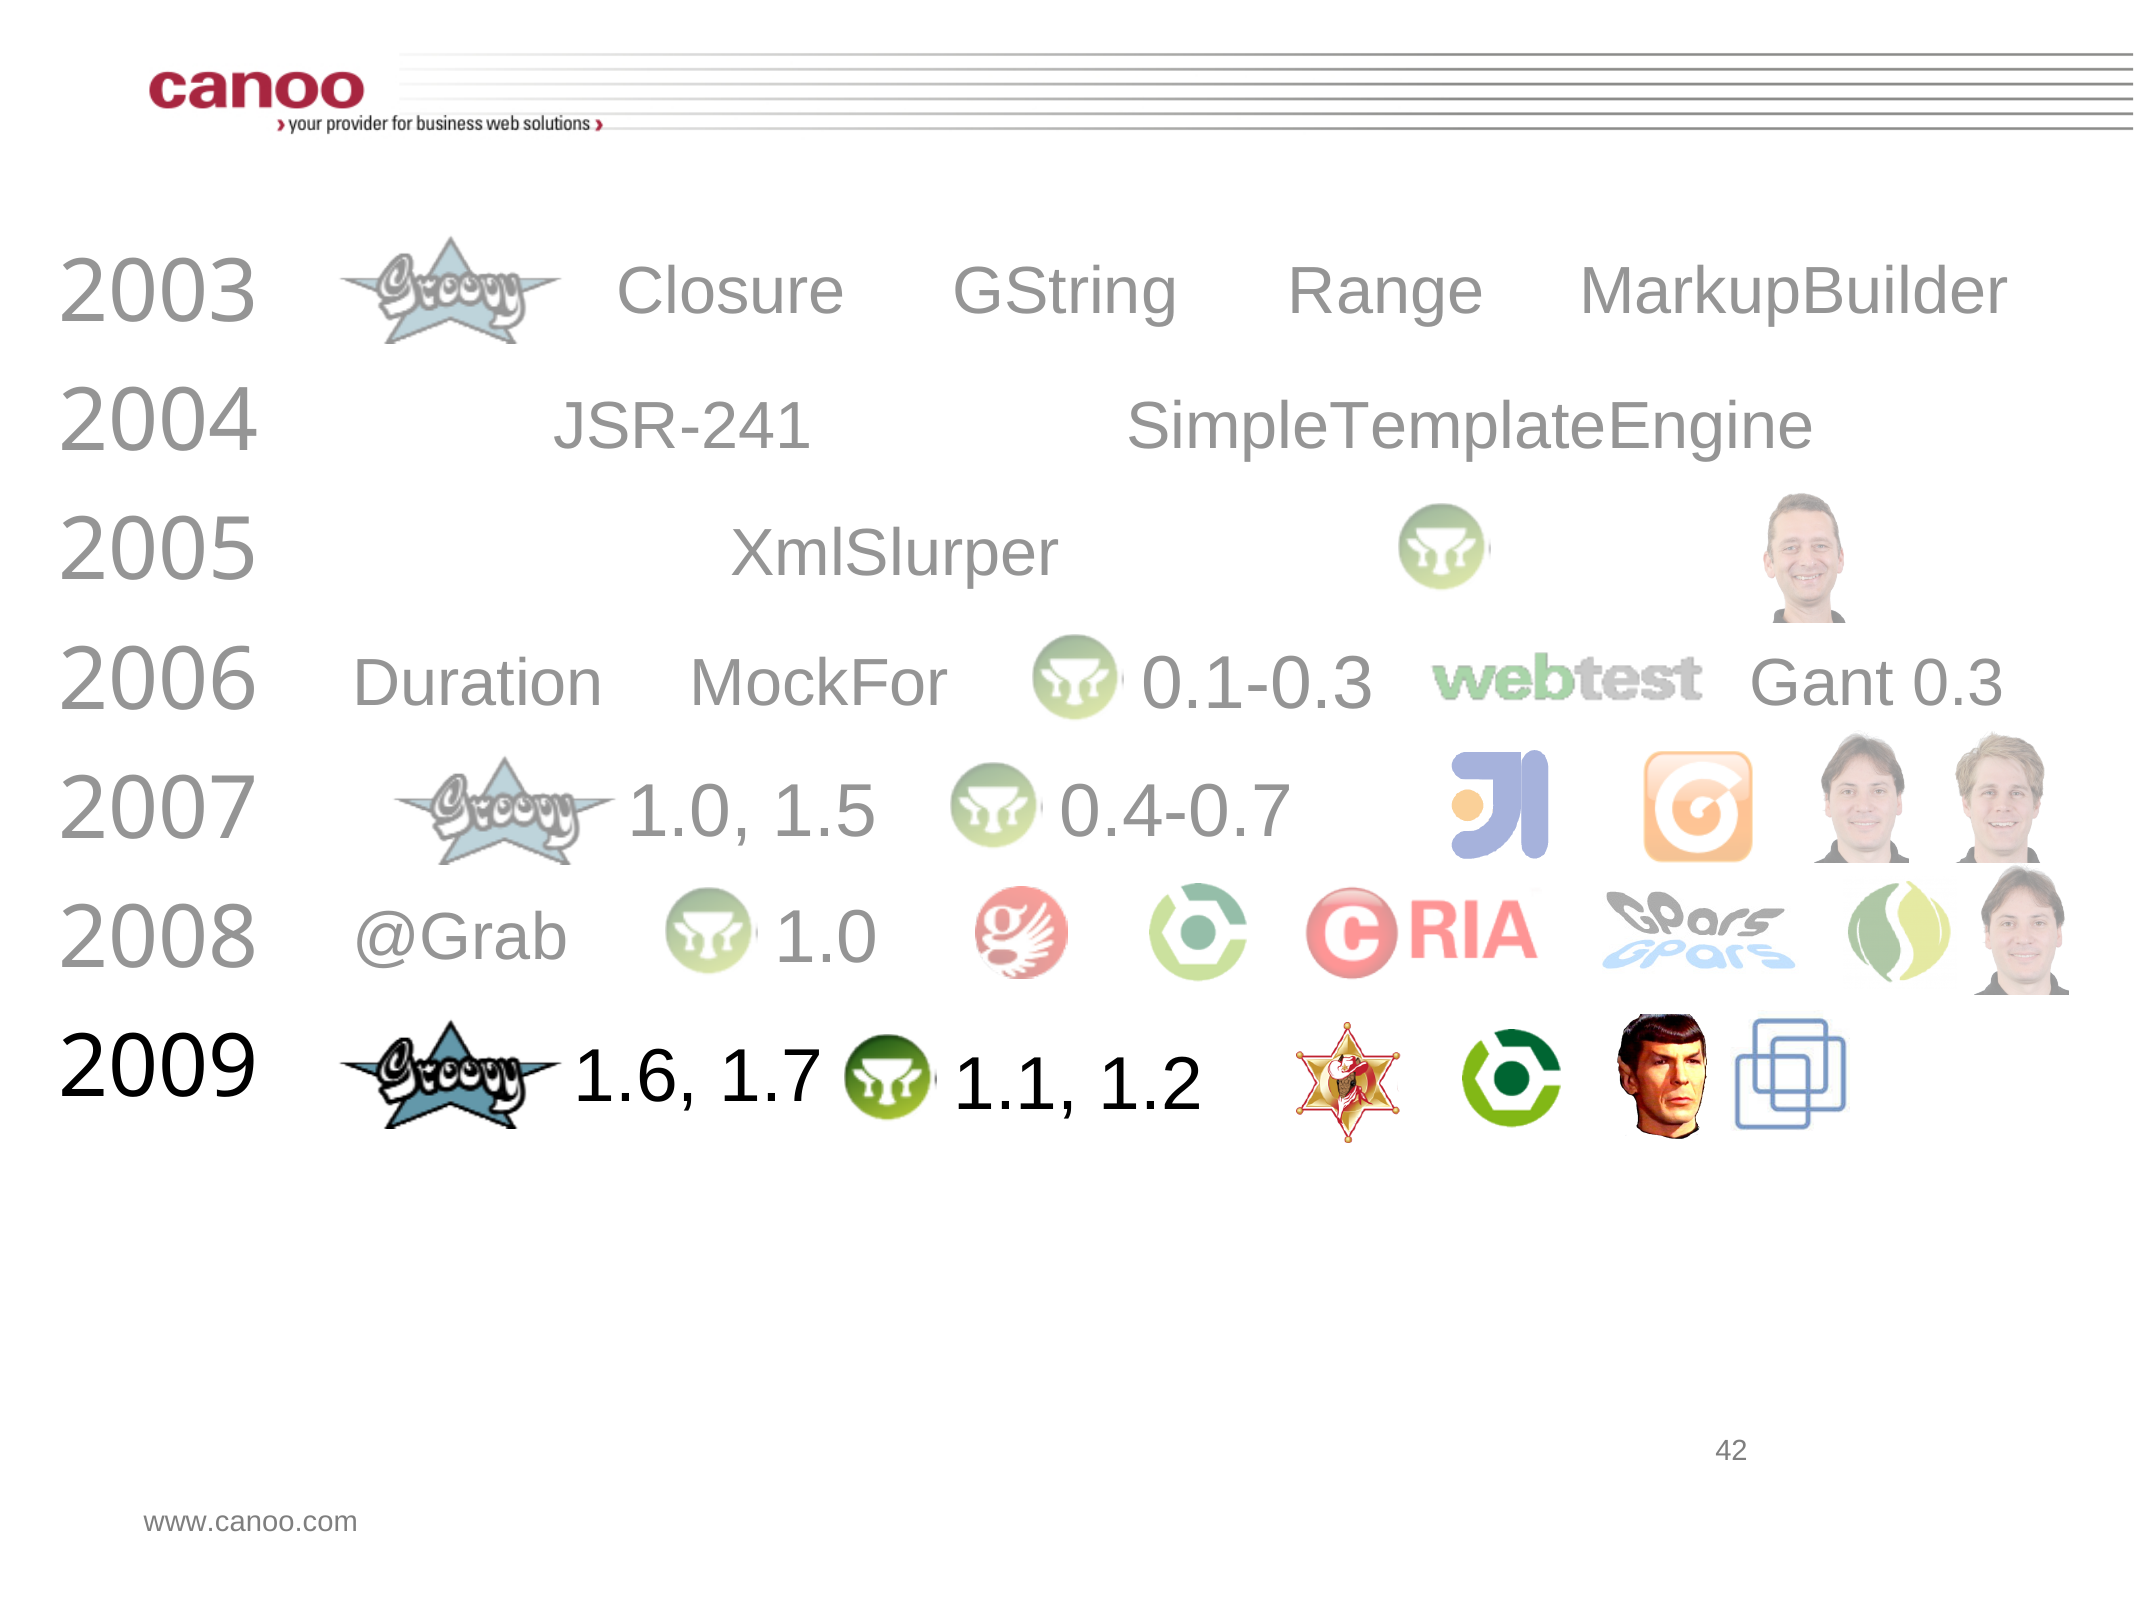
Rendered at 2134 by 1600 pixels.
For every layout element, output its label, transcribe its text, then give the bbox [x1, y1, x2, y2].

picture [1616, 1014, 1707, 1140]
text_box 1.1, 1.2 [938, 1026, 1219, 1132]
picture [844, 1034, 937, 1124]
picture [1296, 1022, 1409, 1143]
text_box 1.6, 1.7 [559, 1018, 839, 1124]
text_box 2009 [43, 1013, 297, 1122]
picture [0, 21, 2134, 188]
picture [1462, 1029, 1561, 1128]
picture [37, 225, 2101, 1131]
text_box <number> [1705, 1423, 1758, 1474]
